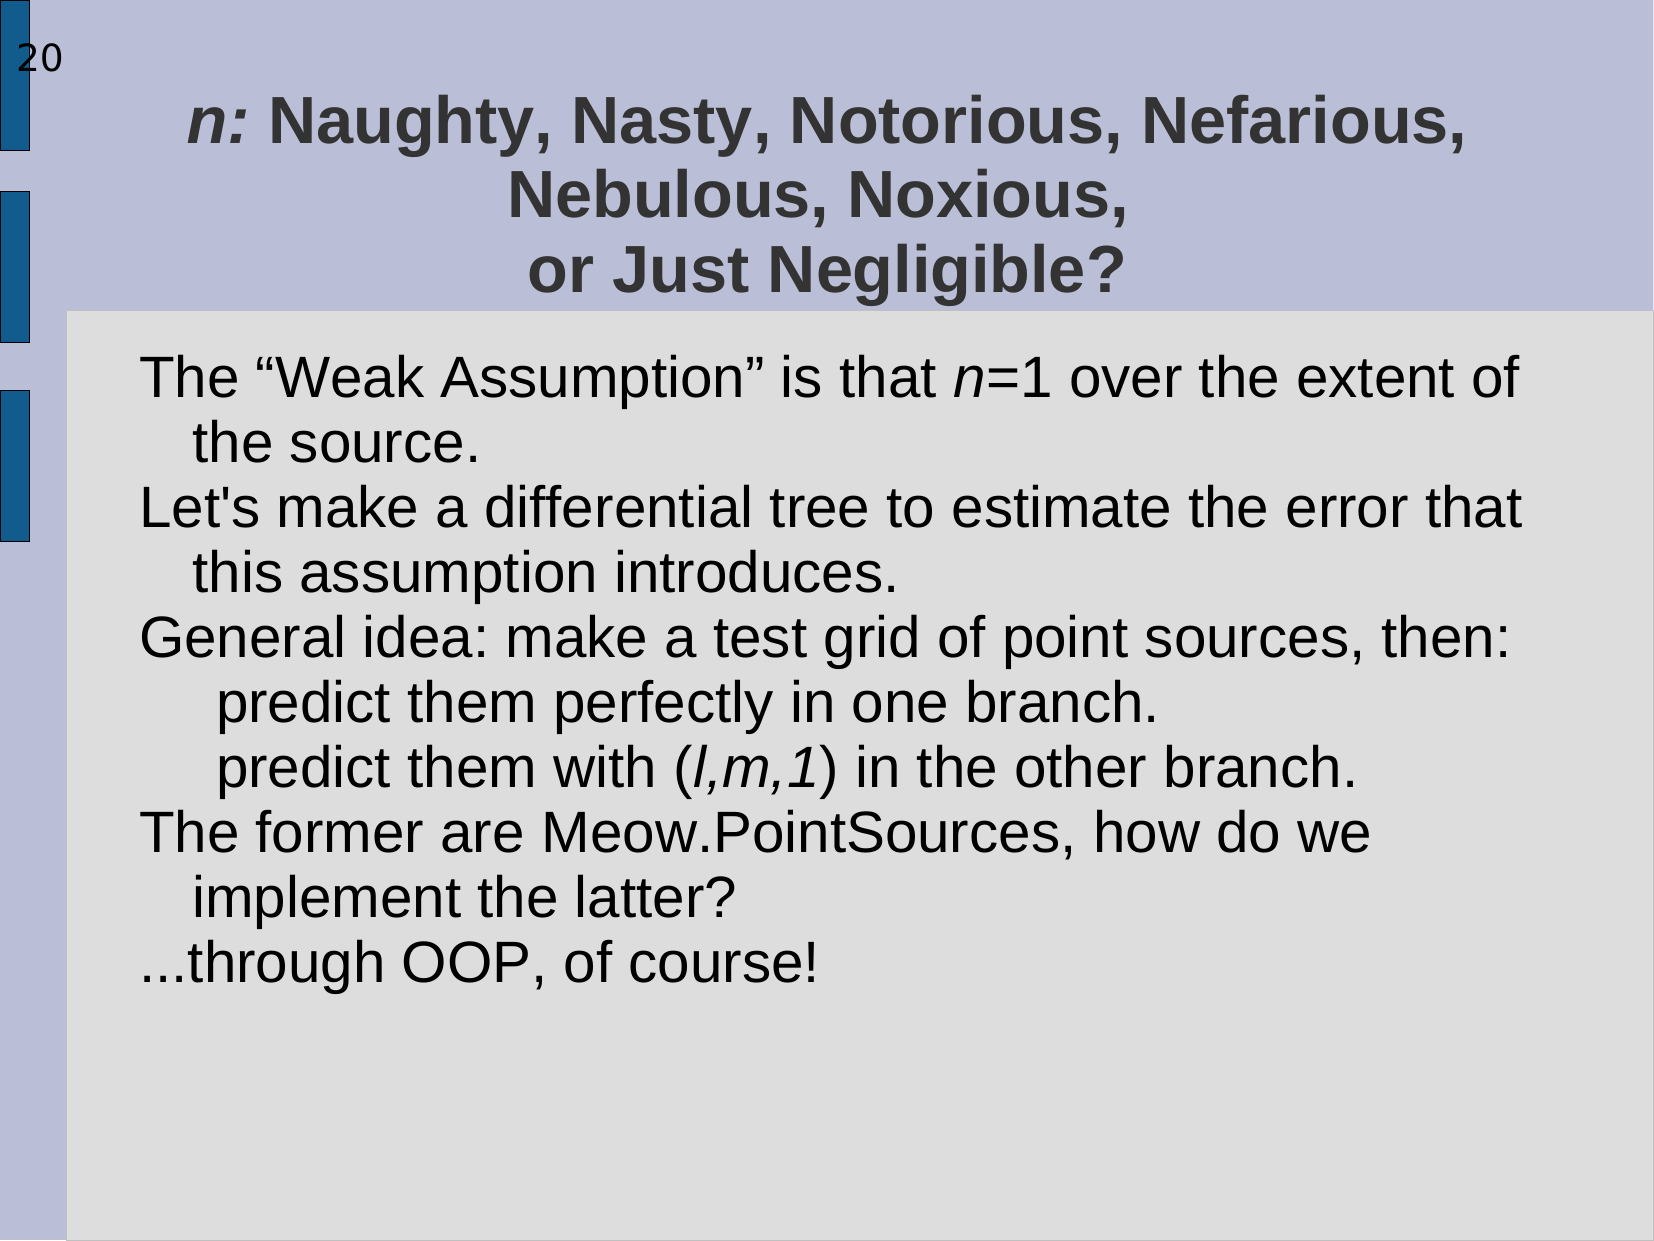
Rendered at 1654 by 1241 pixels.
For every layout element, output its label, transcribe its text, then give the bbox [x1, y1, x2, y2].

text_box <number> [3, 29, 238, 103]
list The “Weak Assumption” is that n=1 over the extent of the source. Let's make a differential tree to estimate the error that this assumption introduces. General idea: make a test grid of point sources, then: predict them perfectly in one branch. predict them with (l,m,1) in the other branch. The former are Meow.PointSources, how do we implement the latter? ...through OOP, of course! [121, 344, 1595, 1112]
title n: Naughty, Nasty, Notorious, Nefarious, Nebulous, Noxious, or Just Negligible? [121, 78, 1534, 312]
